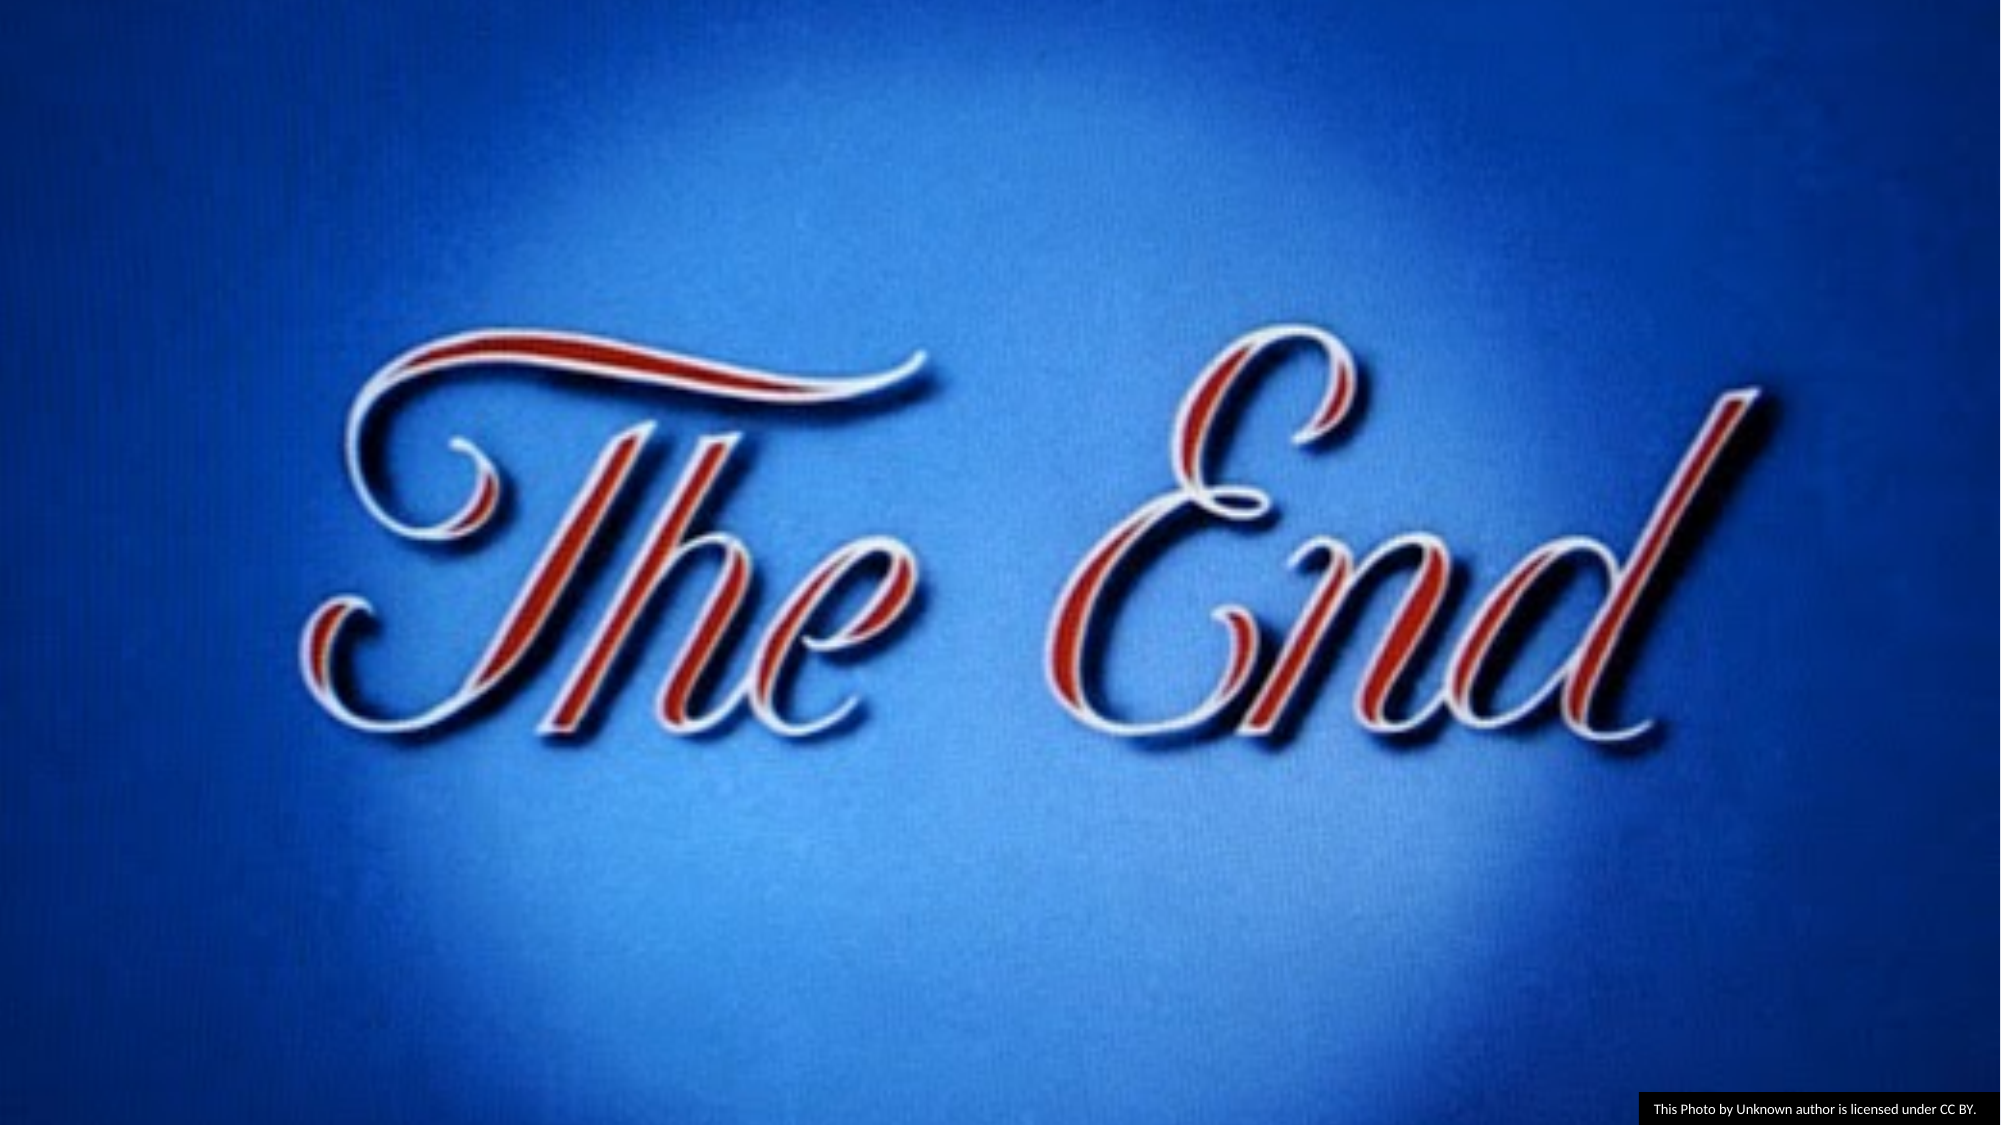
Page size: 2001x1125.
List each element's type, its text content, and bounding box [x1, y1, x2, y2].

picture [0, 0, 2000, 1125]
text_box This Photo by Unknown author is licensed under CC BY. [1638, 1092, 2000, 1125]
